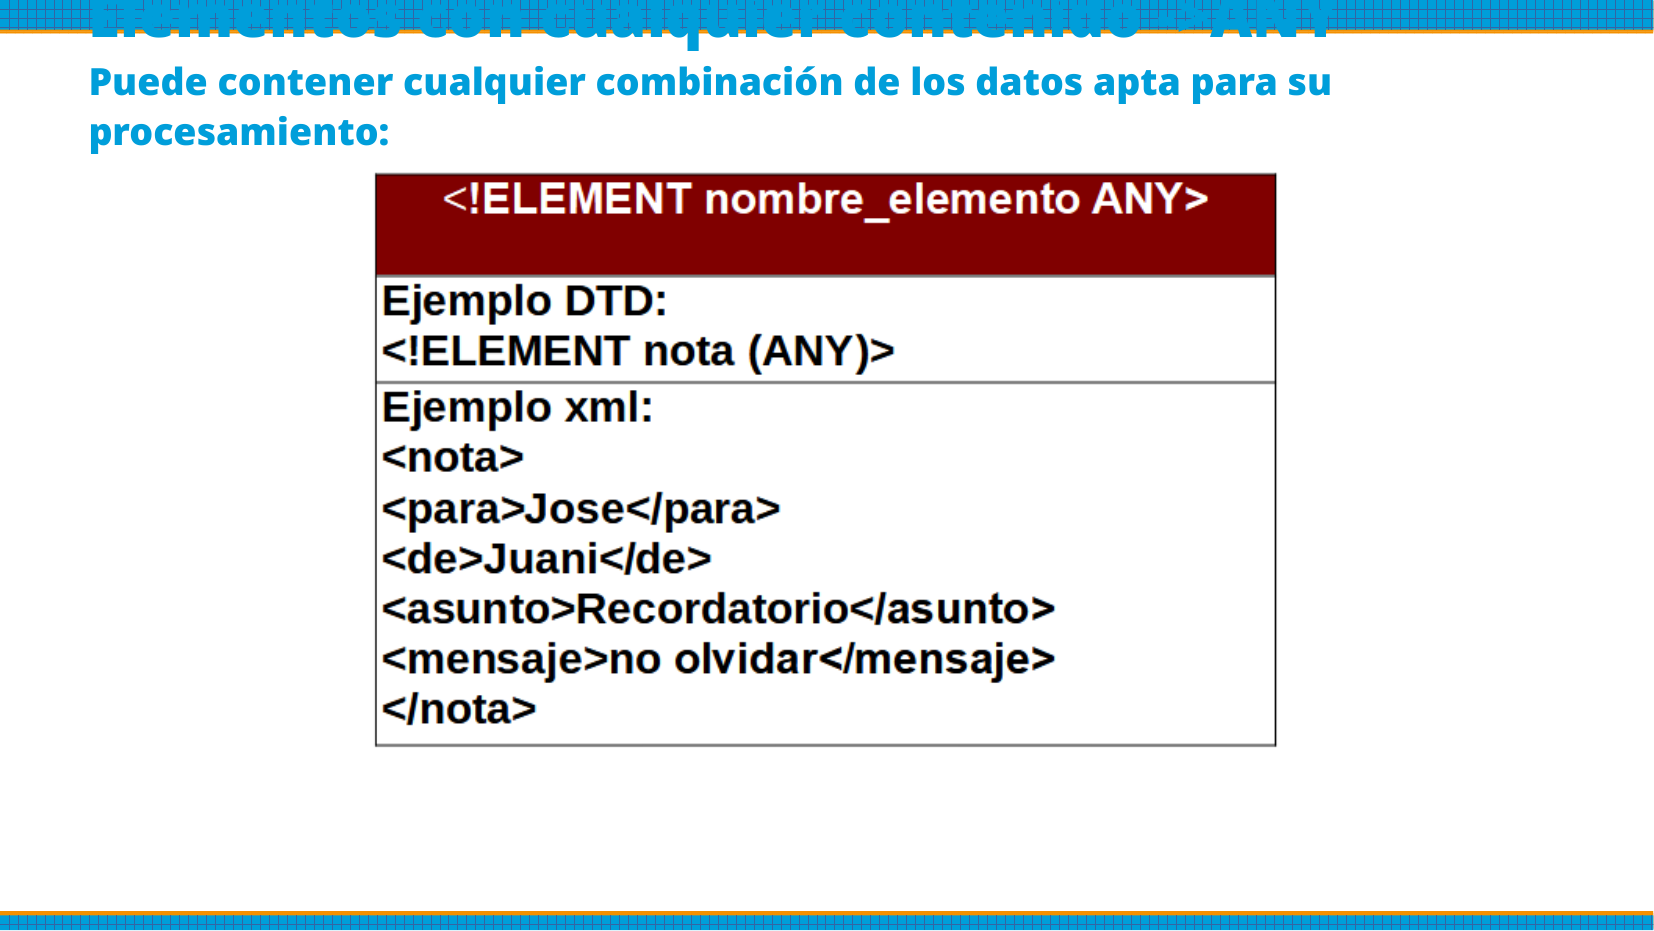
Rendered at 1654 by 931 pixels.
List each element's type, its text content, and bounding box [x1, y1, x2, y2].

picture [352, 156, 1311, 780]
subtitle Elementos con cualquier contenido ->ANY Puede contener cualquier combinación de los datos apta para su procesamiento: [88, 32, 1565, 809]
